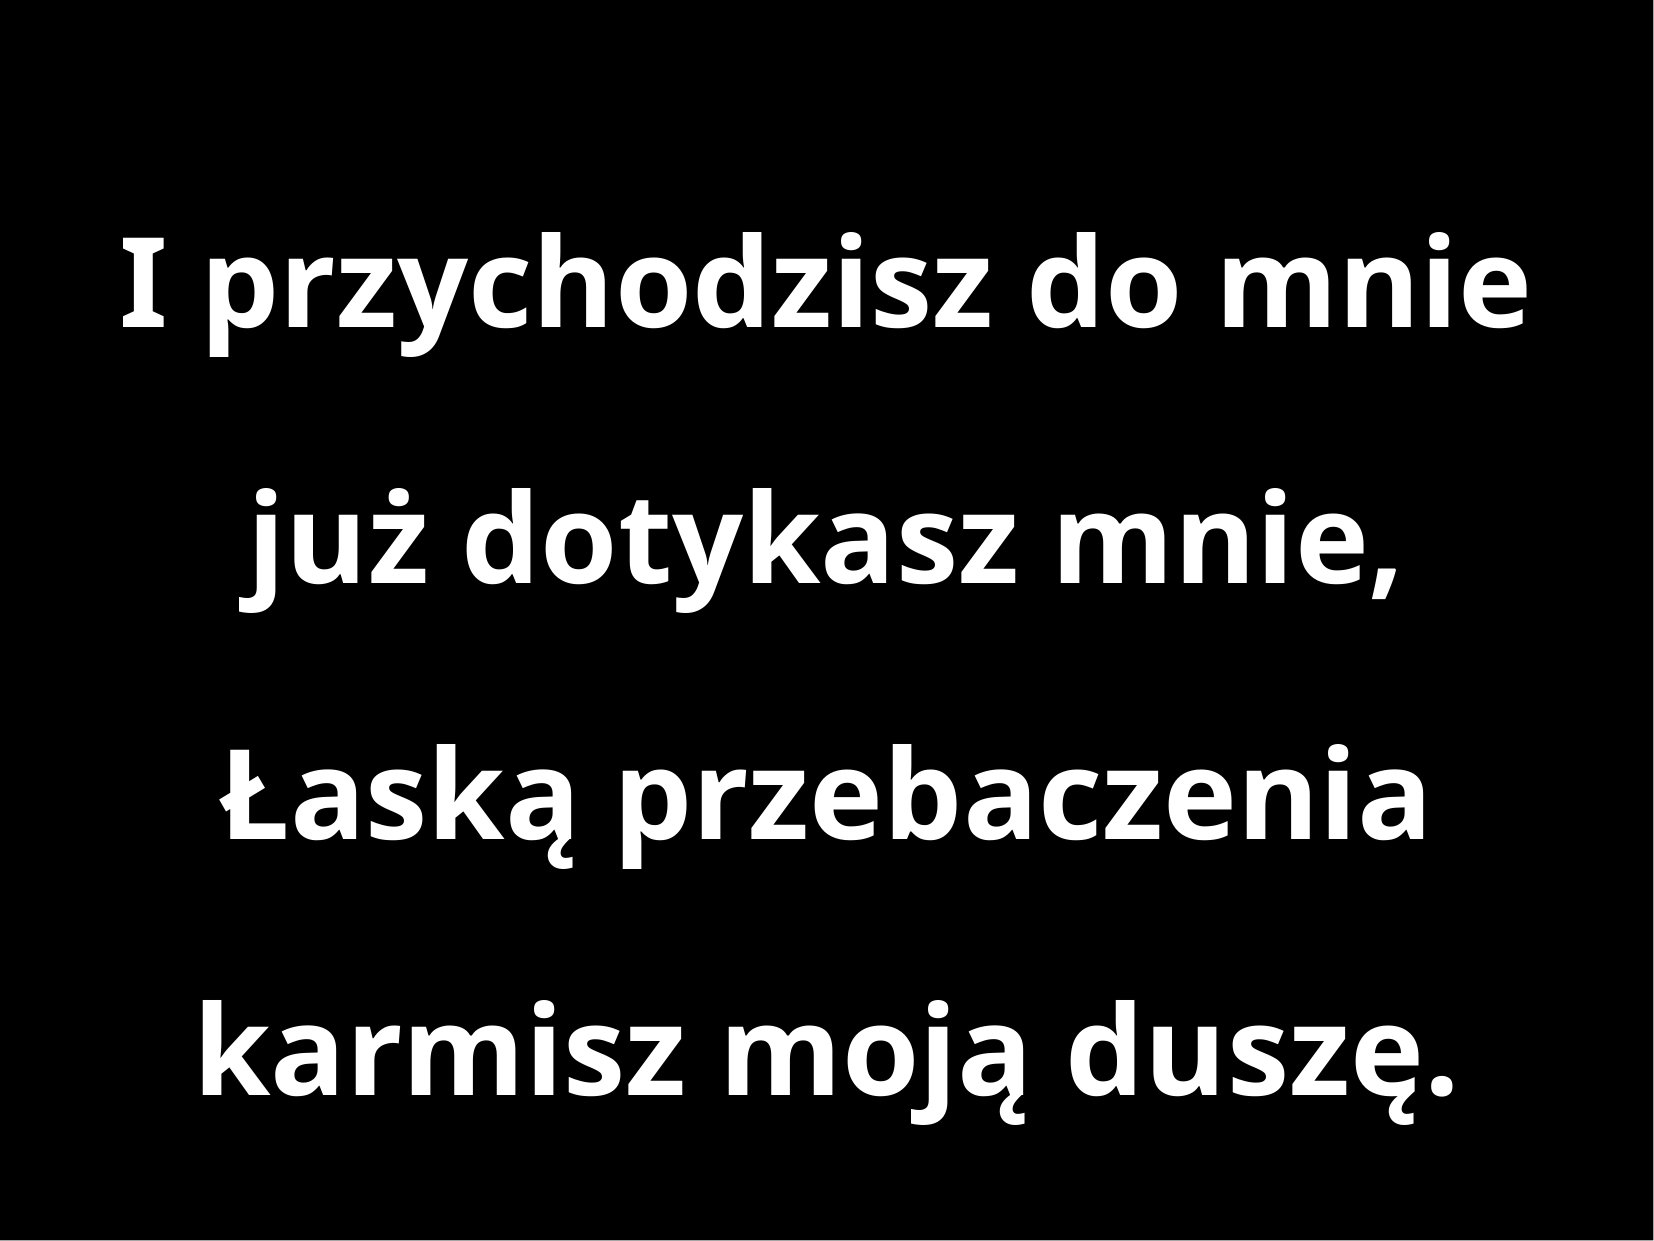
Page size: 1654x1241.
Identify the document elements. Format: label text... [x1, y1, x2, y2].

title I przychodzisz do mnie już dotykasz mnie, Łaską przebaczenia karmisz moją duszę. [0, 0, 1654, 1241]
